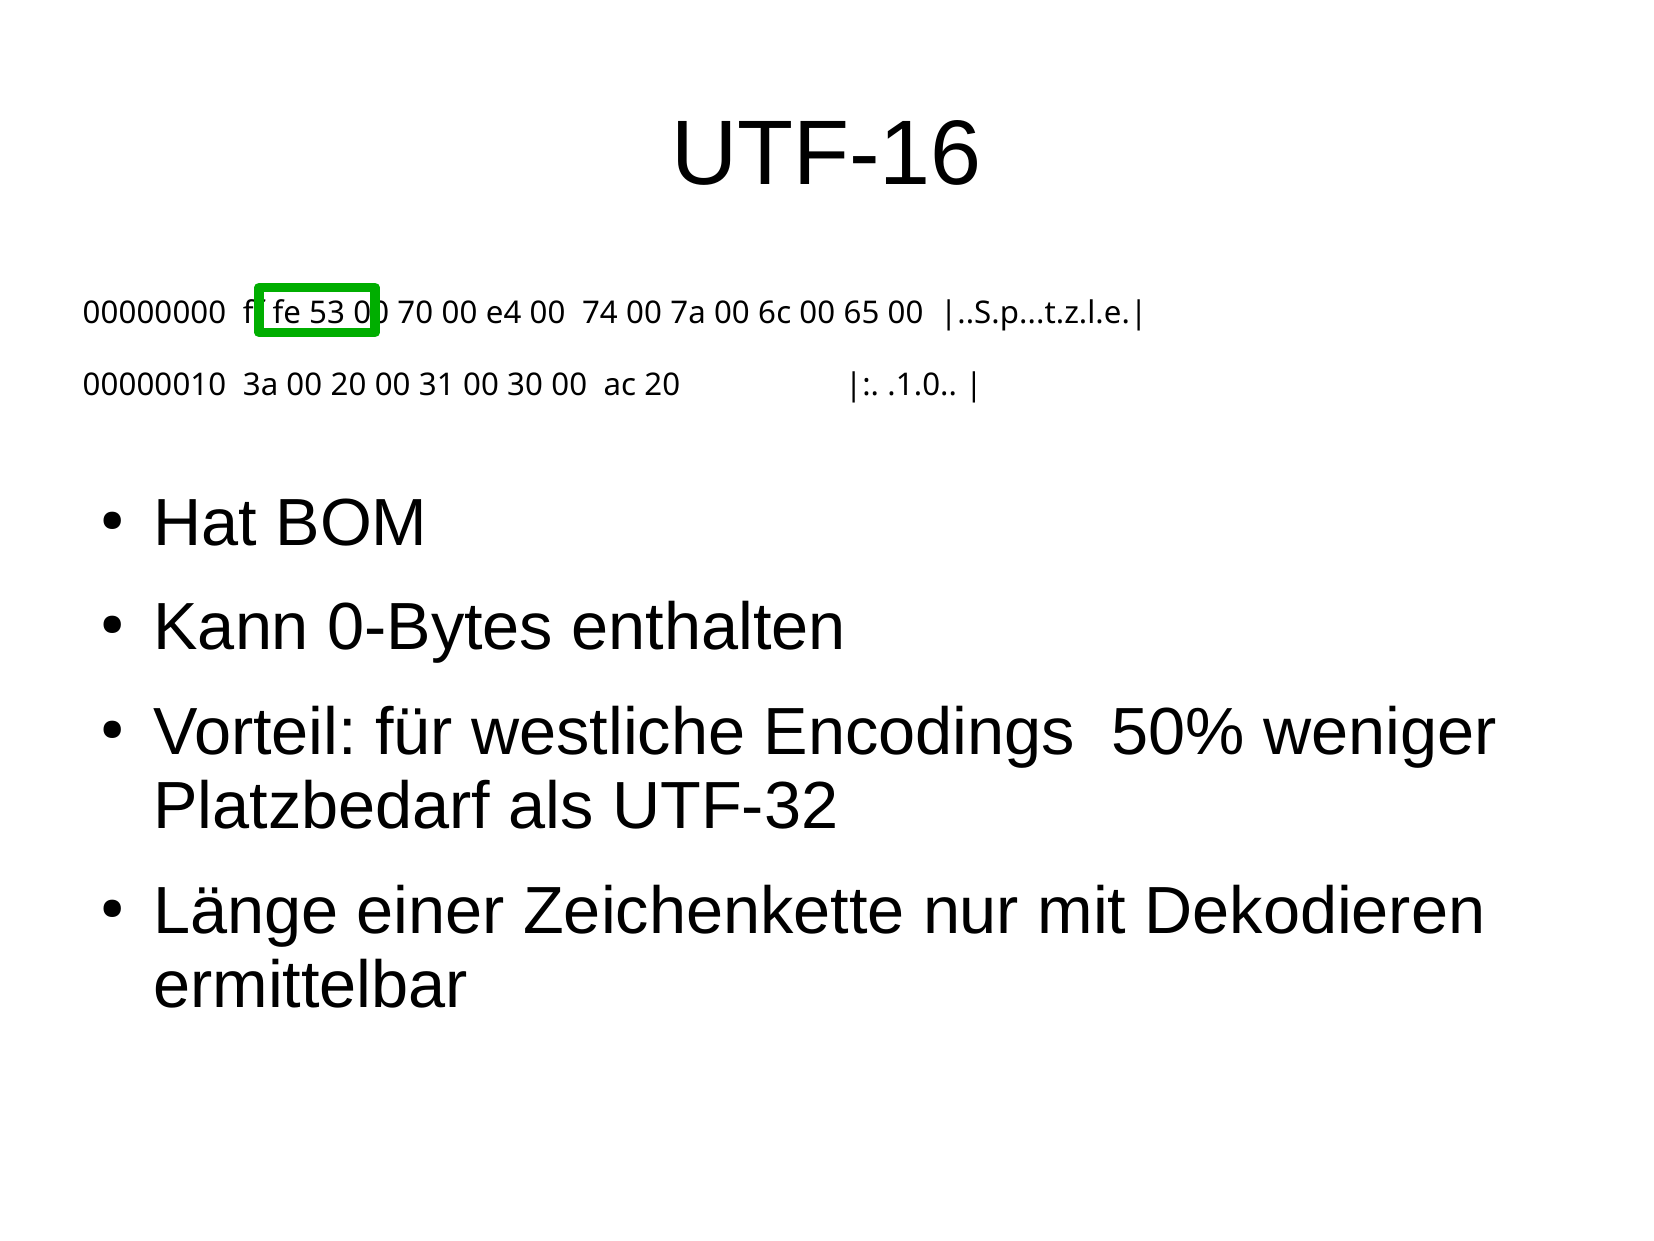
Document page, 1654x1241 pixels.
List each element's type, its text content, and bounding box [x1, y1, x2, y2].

title UTF-16 [82, 49, 1571, 257]
list 00000000 ff fe 53 00 70 00 e4 00 74 00 7a 00 6c 00 65 00 |..S.p...t.z.l.e.| 00000010 3a 00 20 00 31 00 30 00 ac 20 |:. .1.0.. | [264, 292, 370, 328]
list 00000000 ff fe 53 00 70 00 e4 00 74 00 7a 00 6c 00 65 00 |..S.p...t.z.l.e.| 00000010 3a 00 20 00 31 00 30 00 ac 20 |:. .1.0.. | [82, 290, 1571, 485]
list Hat BOM Kann 0-Bytes enthalten Vorteil: für westliche Encodings 50% weniger Platzbedarf als UTF-32 Länge einer Zeichenkette nur mit Dekodieren ermittelbar [82, 485, 1571, 1081]
